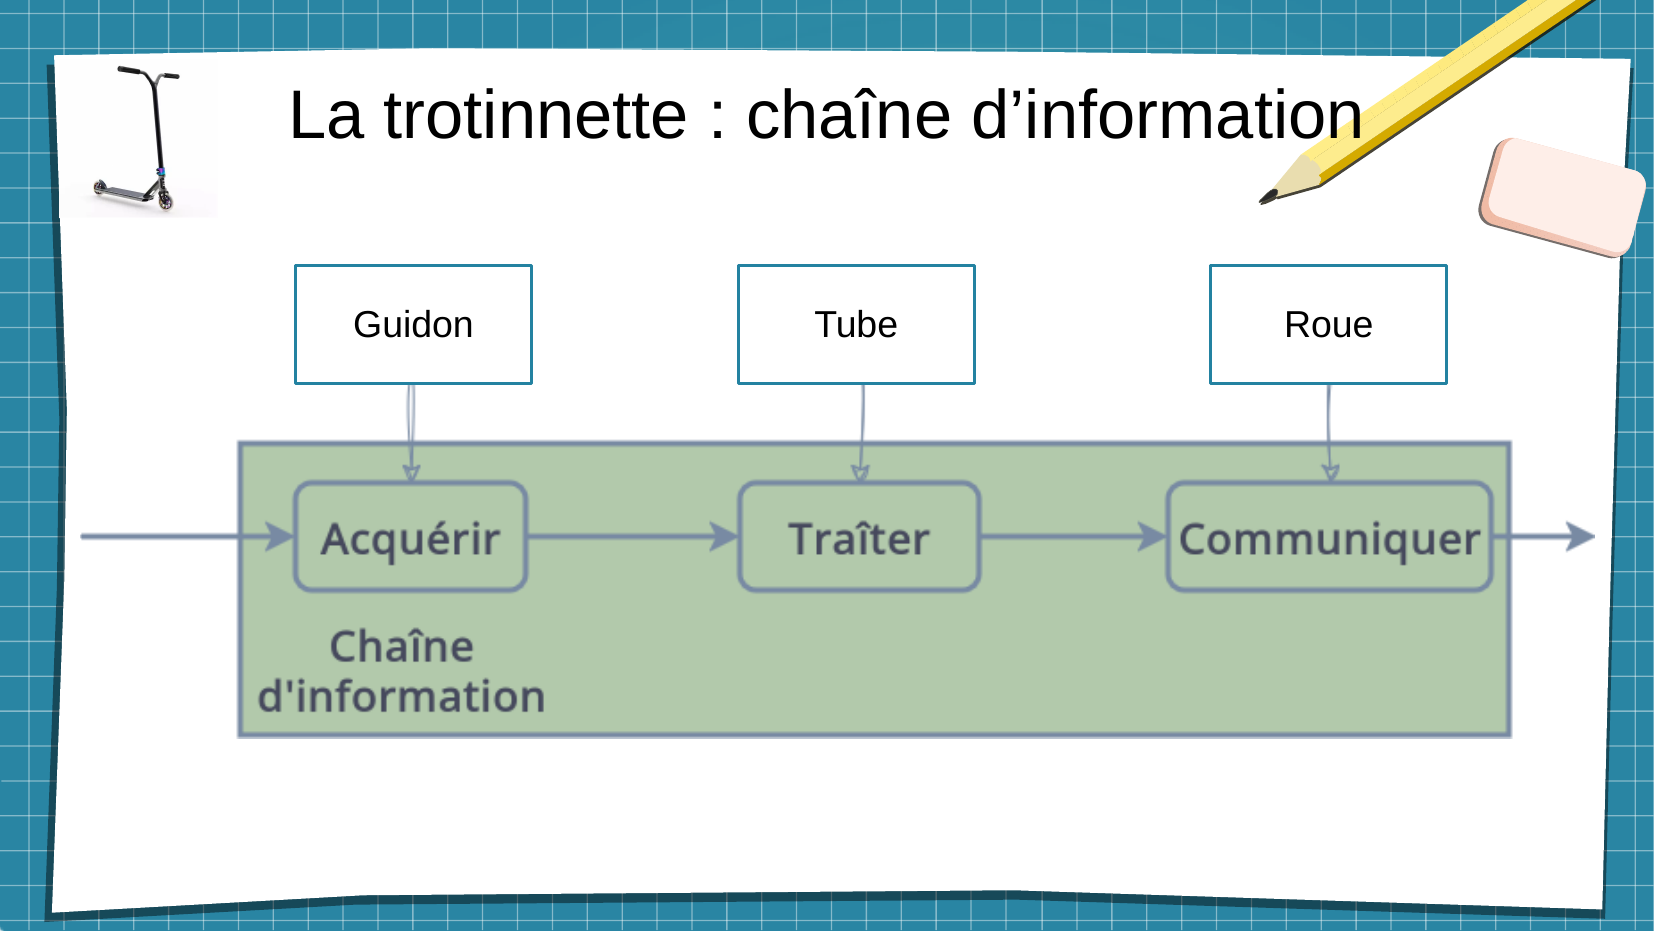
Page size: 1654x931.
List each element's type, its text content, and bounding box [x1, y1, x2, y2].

picture [59, 59, 218, 218]
text_box Tube [738, 265, 975, 384]
text_box Roue [1210, 265, 1447, 384]
title La trotinnette : chaîne d’information [82, 37, 1571, 193]
text_box Guidon [295, 265, 532, 384]
picture [80, 265, 1595, 739]
